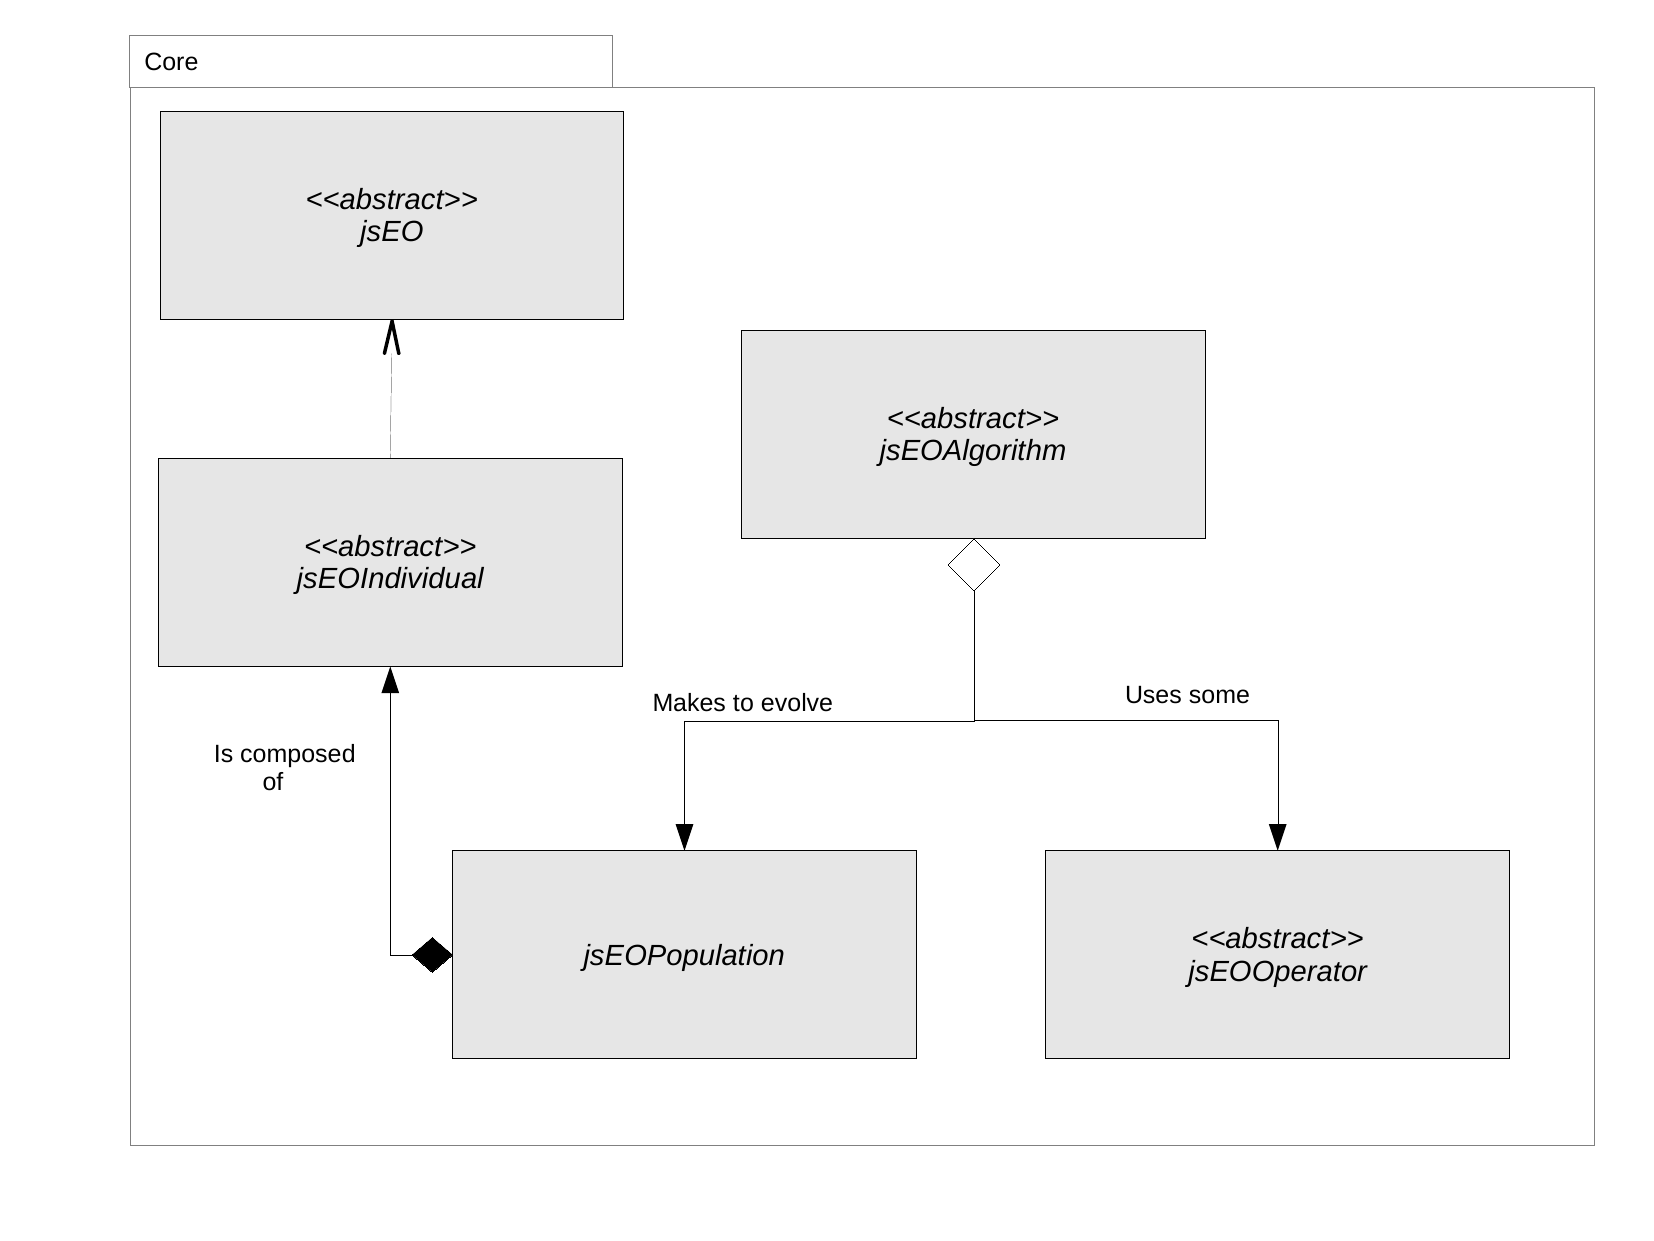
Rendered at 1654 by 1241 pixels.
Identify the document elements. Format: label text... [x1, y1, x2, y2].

text_box <<abstract>> jsEOOperator [1045, 850, 1510, 1059]
text_box Core [129, 35, 613, 88]
text_box jsEOPopulation [452, 850, 917, 1059]
text_box [412, 937, 453, 973]
text_box [948, 538, 1000, 591]
text_box <<abstract>> jsEOAlgorithm [741, 330, 1206, 539]
text_box Is composed of [199, 732, 485, 837]
text_box Makes to evolve [637, 681, 975, 745]
text_box <<abstract>> jsEOIndividual [158, 458, 623, 667]
text_box <<abstract>> jsEO [160, 111, 624, 320]
text_box Uses some [1110, 673, 1358, 737]
